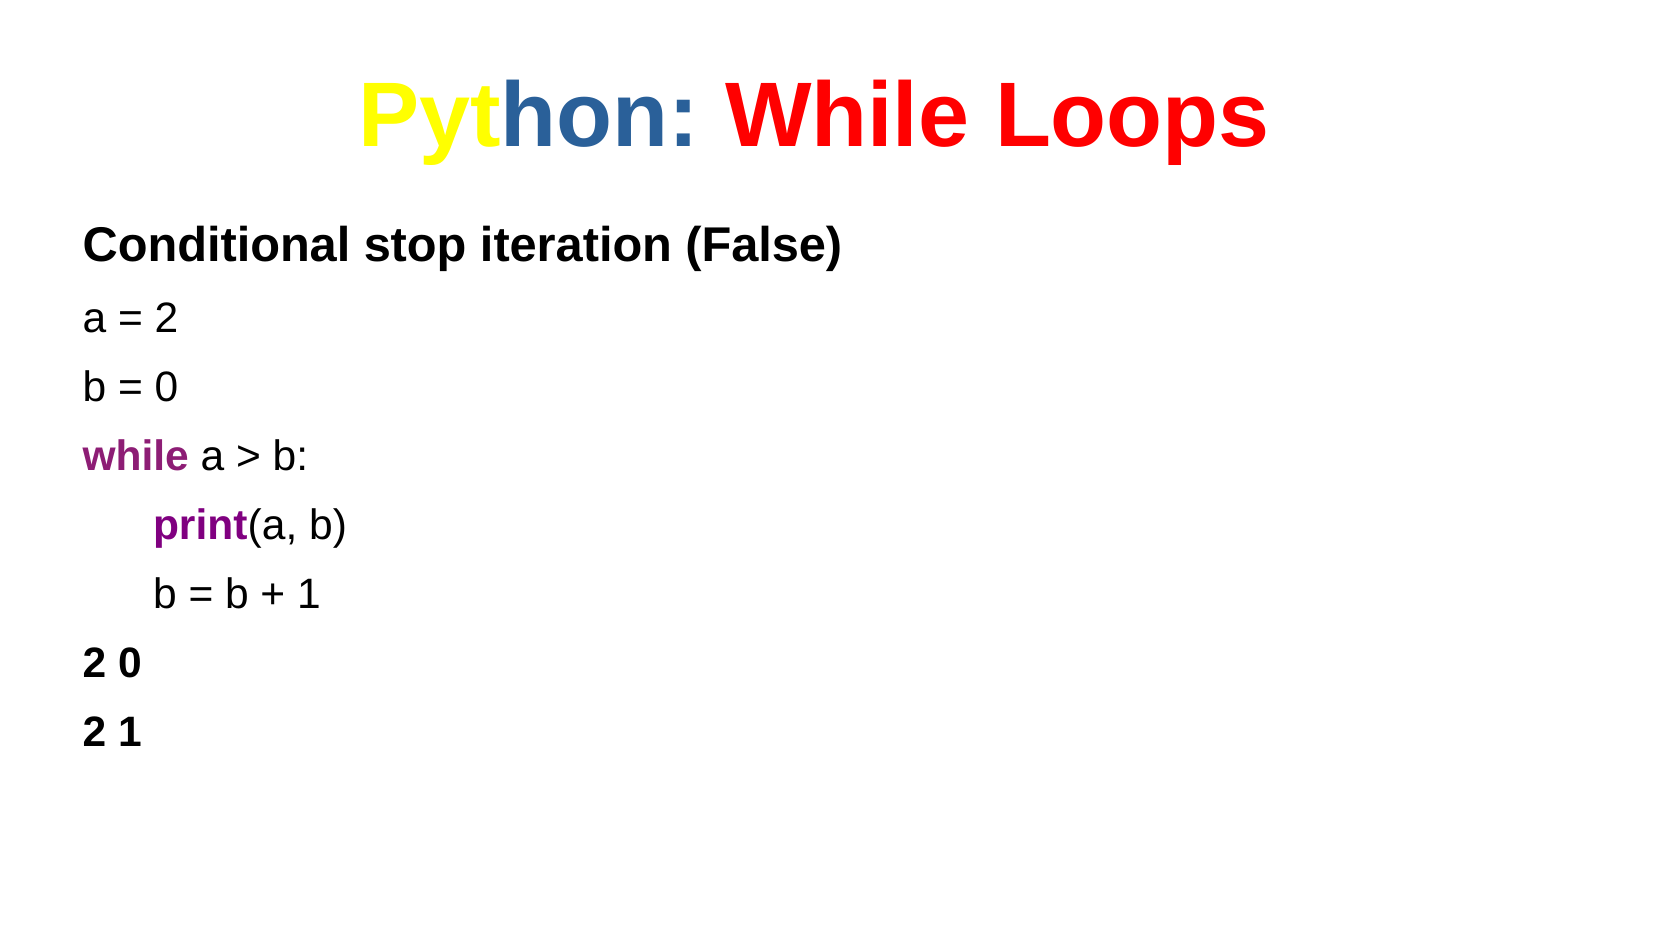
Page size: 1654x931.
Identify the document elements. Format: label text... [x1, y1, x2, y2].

list Conditional stop iteration (False) a = 2 b = 0 while a > b: print(a, b) b = b + 1 2 0 2 1 [82, 217, 1571, 758]
title Python: While Loops [82, 37, 1571, 193]
